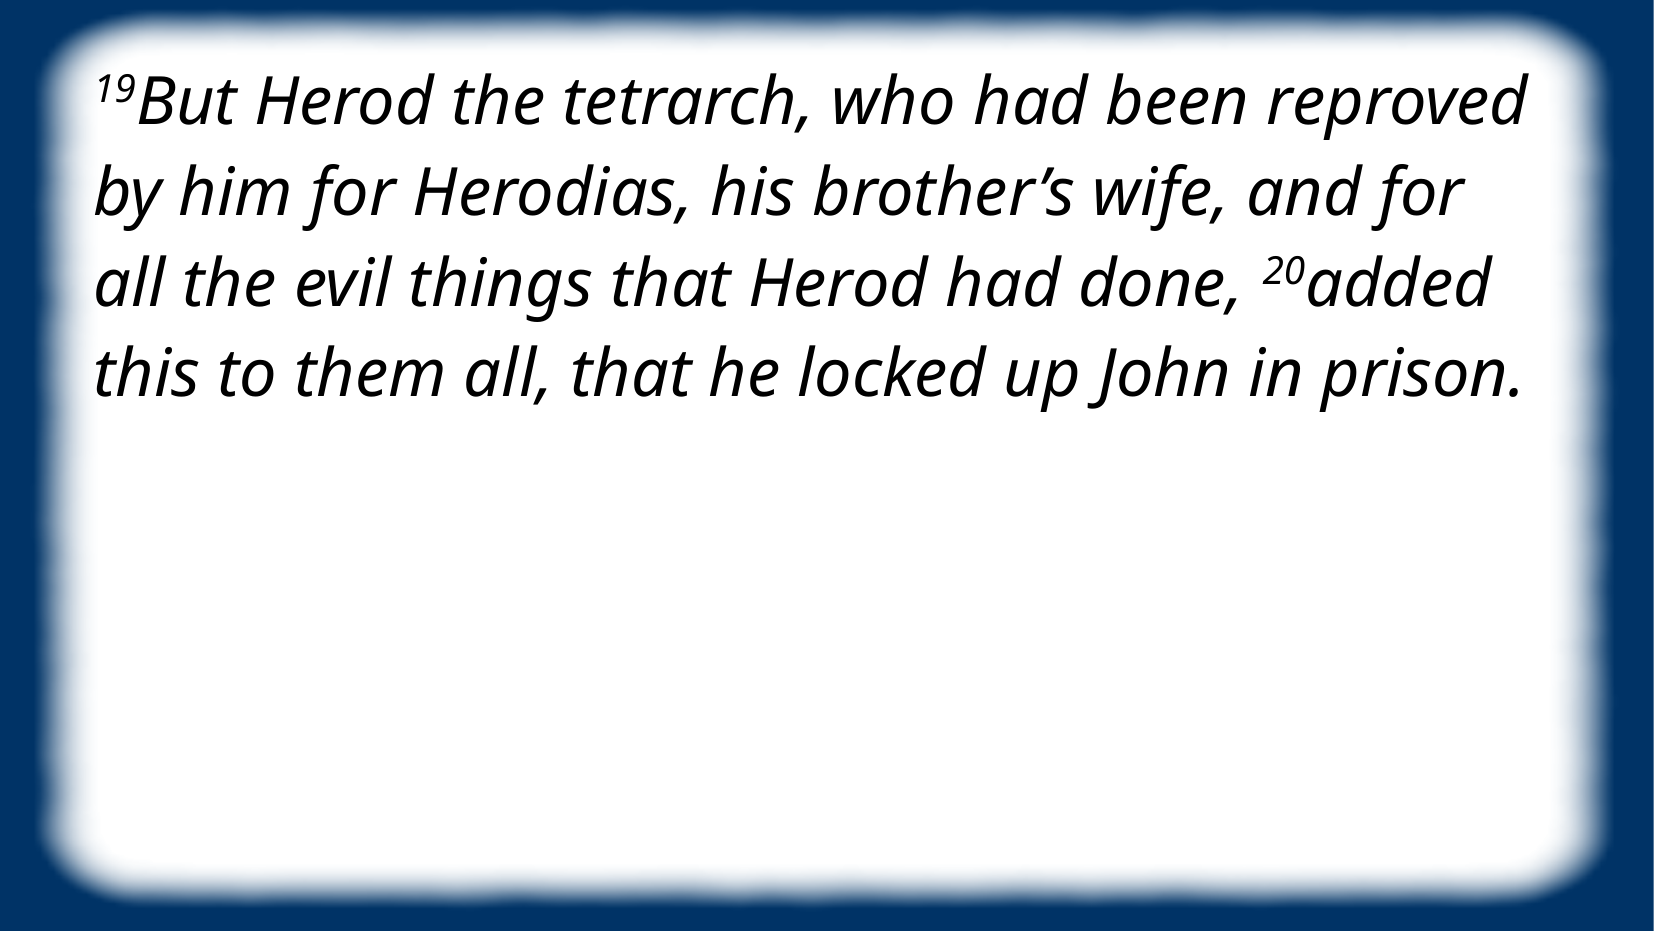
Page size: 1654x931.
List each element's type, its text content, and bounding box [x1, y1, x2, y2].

text_box 19But Herod the tetrarch, who had been reproved by him for Herodias, his brother’s wife, and for all the evil things that Herod had done, 20added this to them all, that he locked up John in prison. [78, 45, 1564, 505]
picture [0, 0, 1654, 931]
